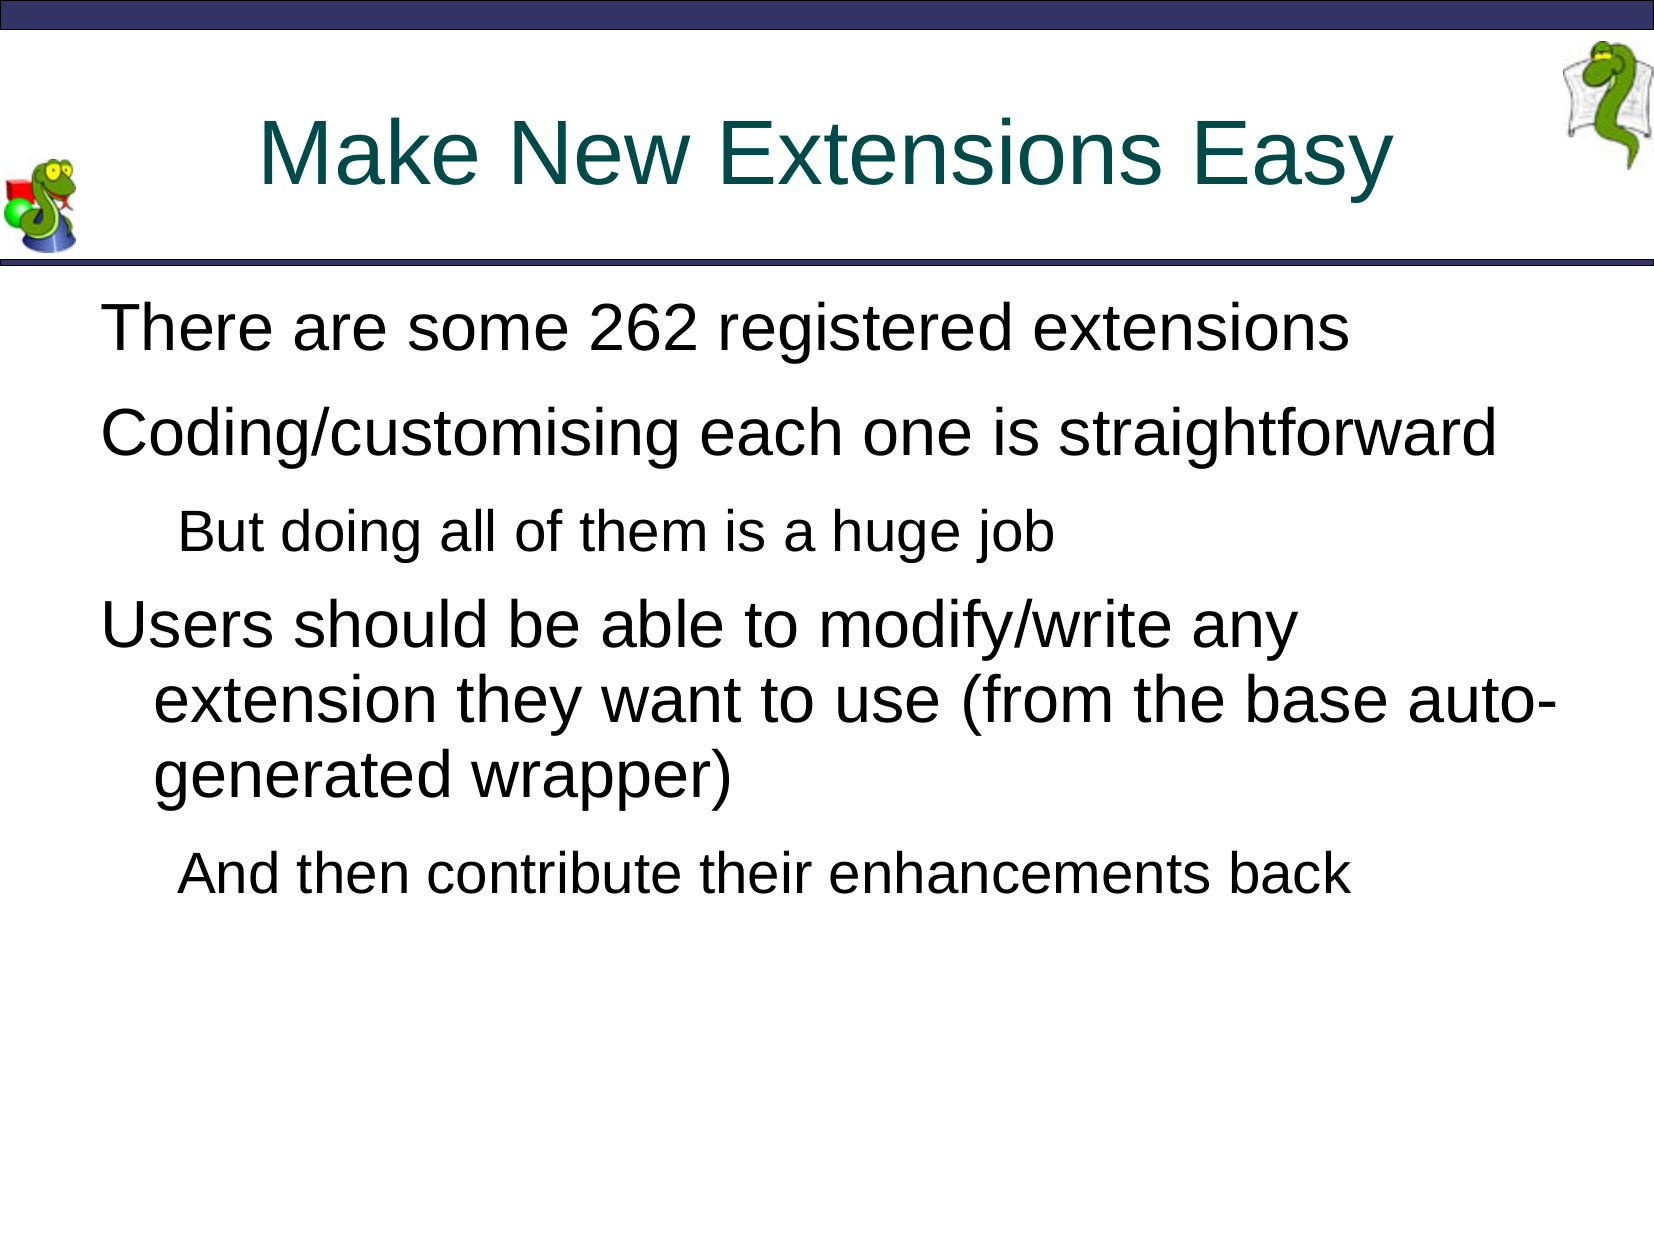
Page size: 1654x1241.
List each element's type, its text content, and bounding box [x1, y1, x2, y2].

picture [4, 159, 76, 253]
list There are some 262 registered extensions Coding/customising each one is straightforward But doing all of them is a huge job Users should be able to modify/write any extension they want to use (from the base auto-generated wrapper) And then contribute their enhancements back [82, 290, 1571, 1109]
title Make New Extensions Easy [82, 49, 1571, 257]
picture [1563, 41, 1654, 170]
